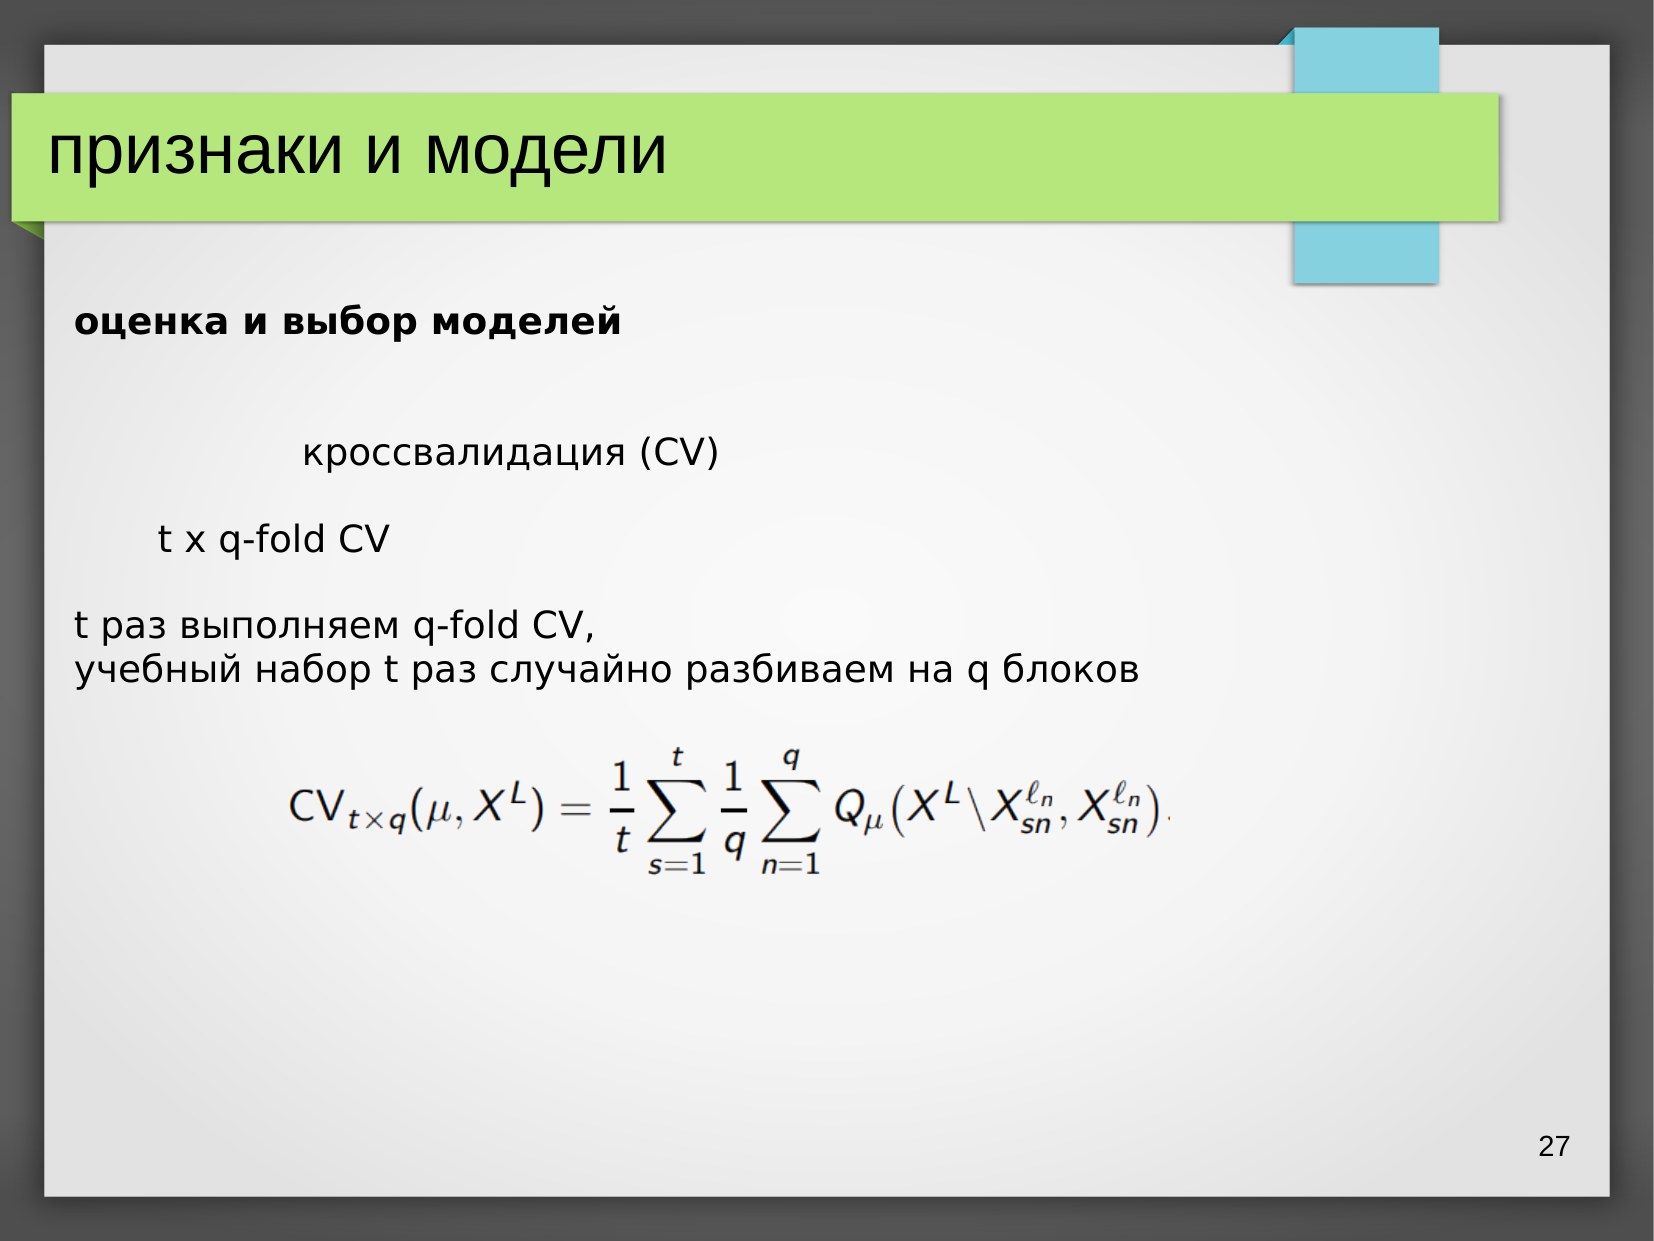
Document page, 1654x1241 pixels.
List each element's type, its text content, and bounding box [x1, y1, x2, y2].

text_box оценка и выбор моделей кроссвалидация (CV) t x q-fold CV t раз выполняем q-fold CV, учебный набор t раз случайно разбиваем на q блоков [59, 248, 1182, 699]
title признаки и модели [47, 109, 1465, 189]
picture [0, 0, 1654, 1241]
